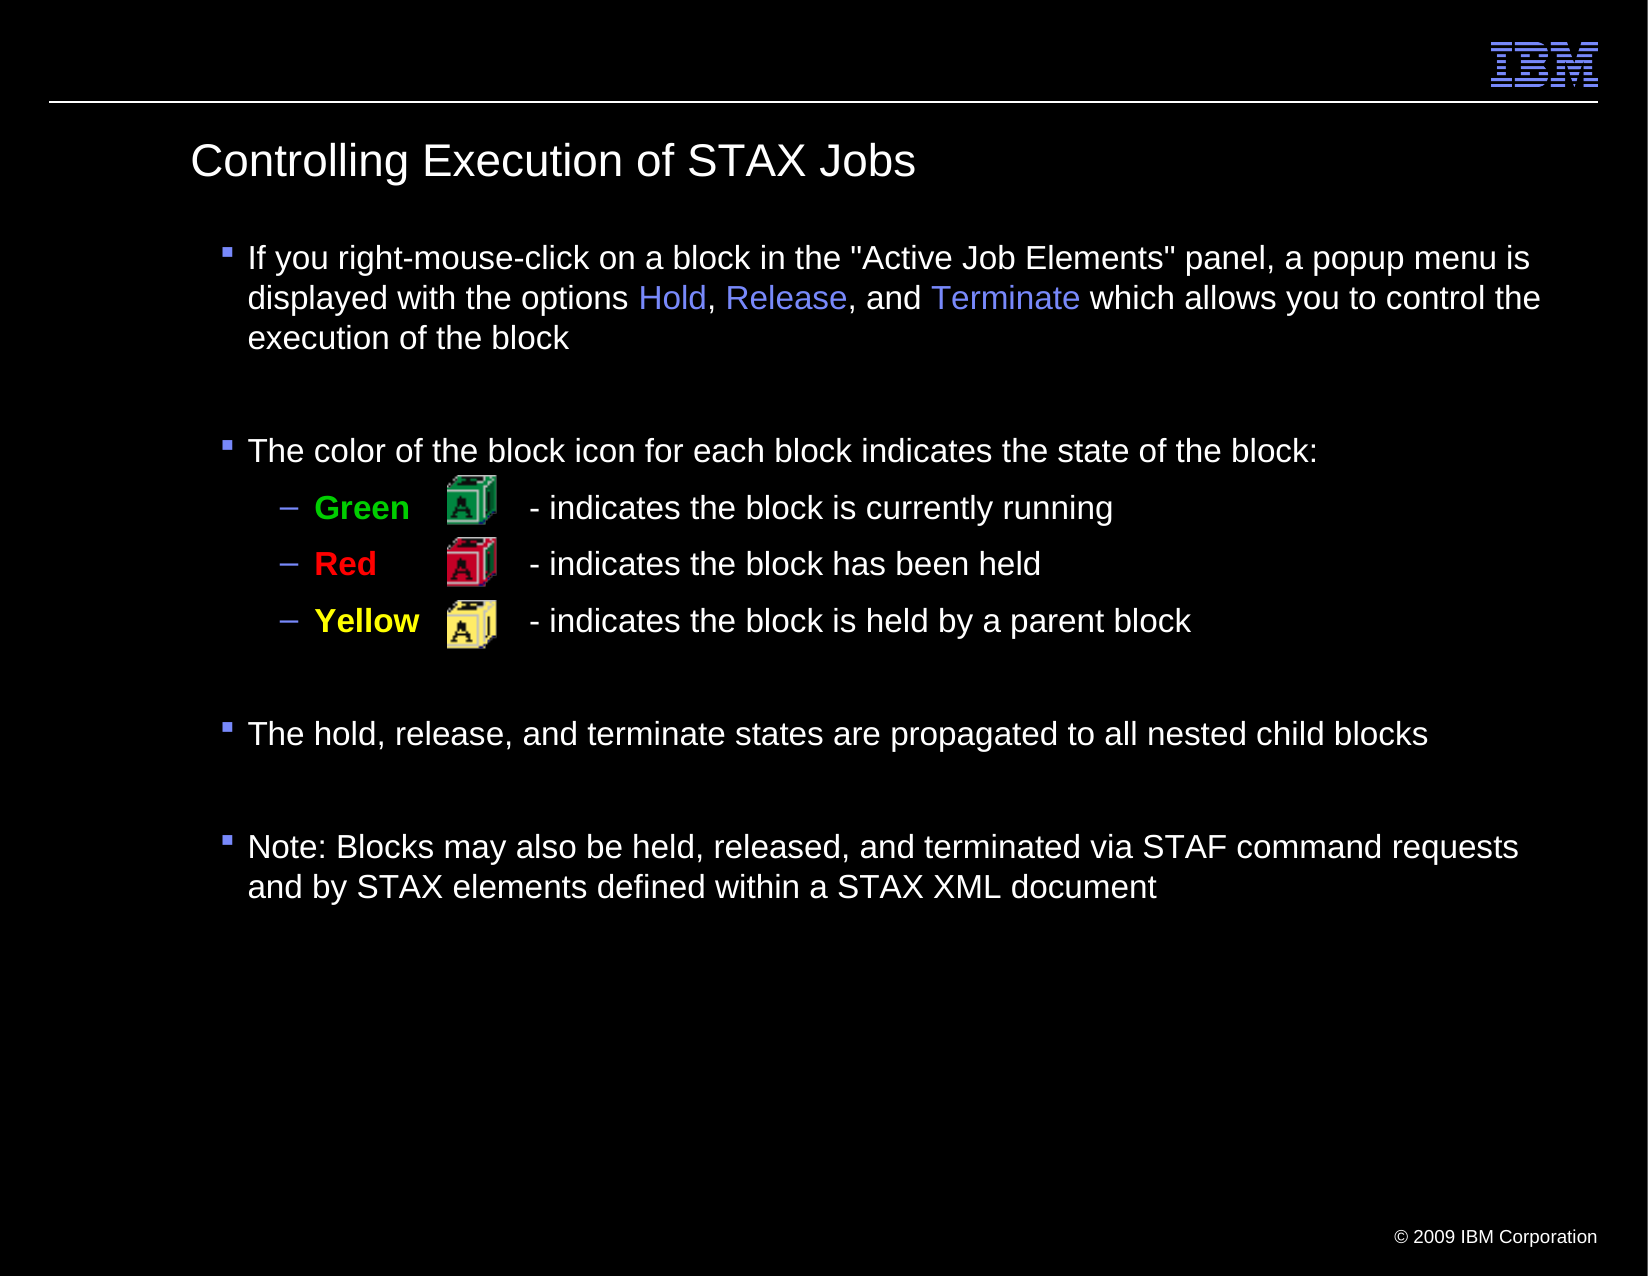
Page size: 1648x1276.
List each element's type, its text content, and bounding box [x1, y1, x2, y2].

title Controlling Execution of STAX Jobs [173, 125, 1648, 219]
picture [447, 475, 499, 527]
picture [447, 600, 499, 652]
text_box If you right-mouse-click on a block in the "Active Job Elements" panel, a popup menu is displayed with the options Hold, Release, and Terminate which allows you to control the execution of the block The color of the block icon for each block indicates the state of the block: Green - indicates the block is currently running Red - indicates the block has been held Yellow - indicates the block is held by a parent block The hold, release, and terminate states are propagated to all nested child blocks Note: Blocks may also be held, released, and terminated via STAF command requests and by STAX elements defined within a STAX XML document [219, 236, 1570, 905]
picture [447, 537, 499, 589]
picture [1491, 42, 1598, 87]
